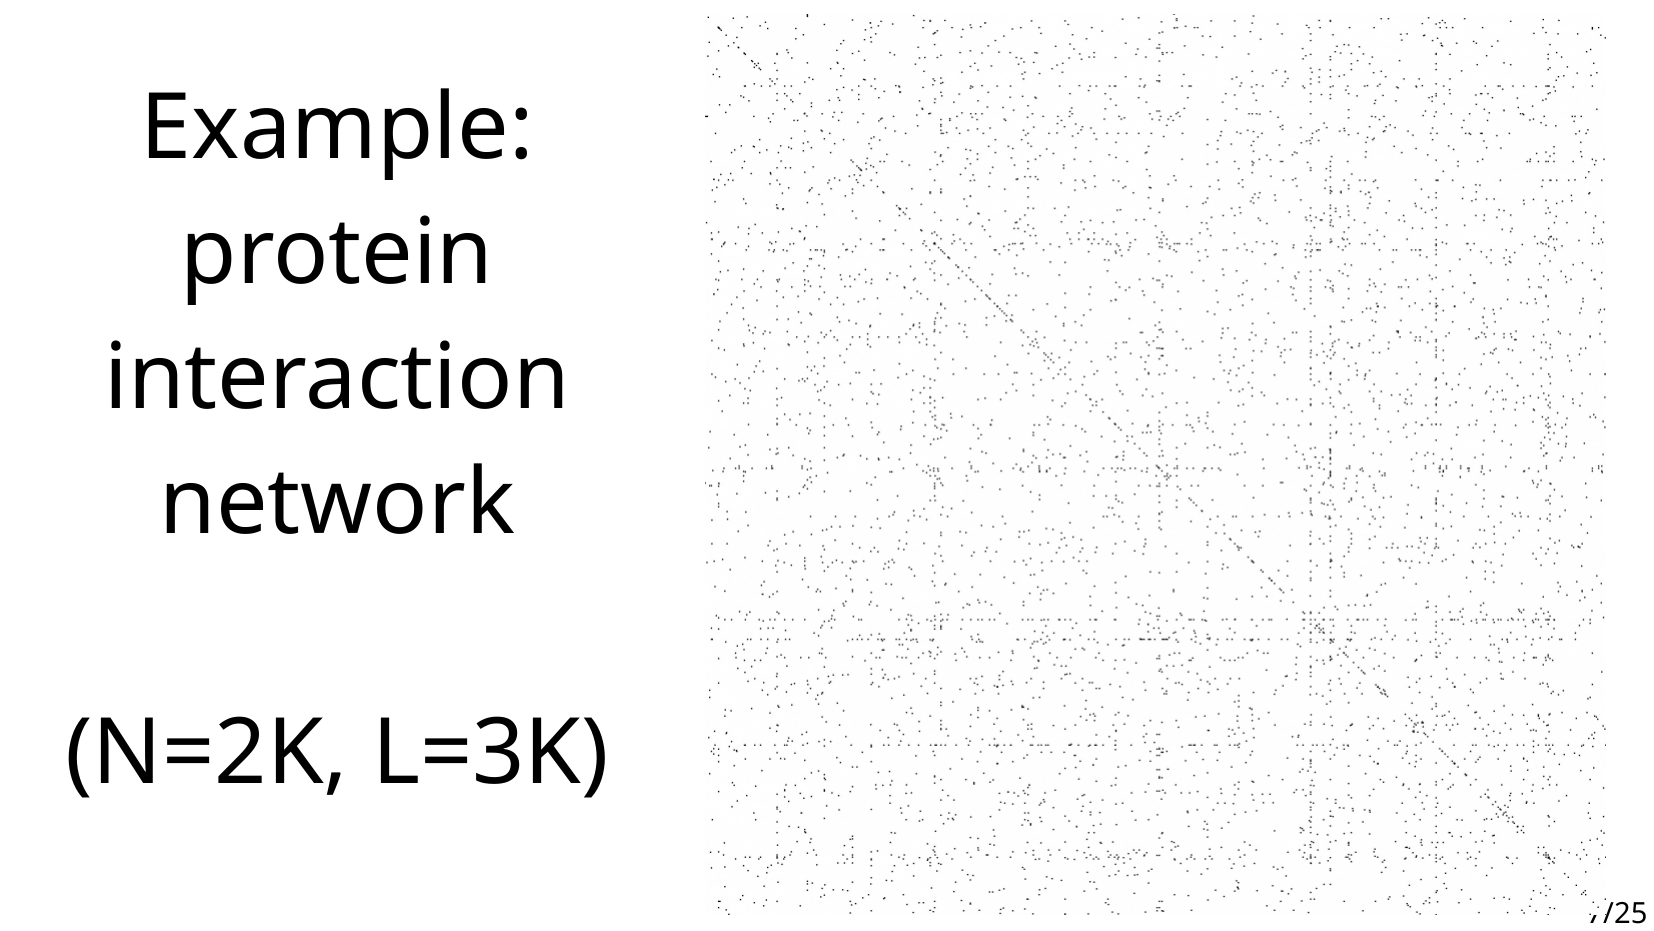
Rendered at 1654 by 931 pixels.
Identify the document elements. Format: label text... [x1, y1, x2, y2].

picture [705, 14, 1606, 916]
title Example: protein interaction network (N=2K, L=3K) [30, 48, 646, 823]
